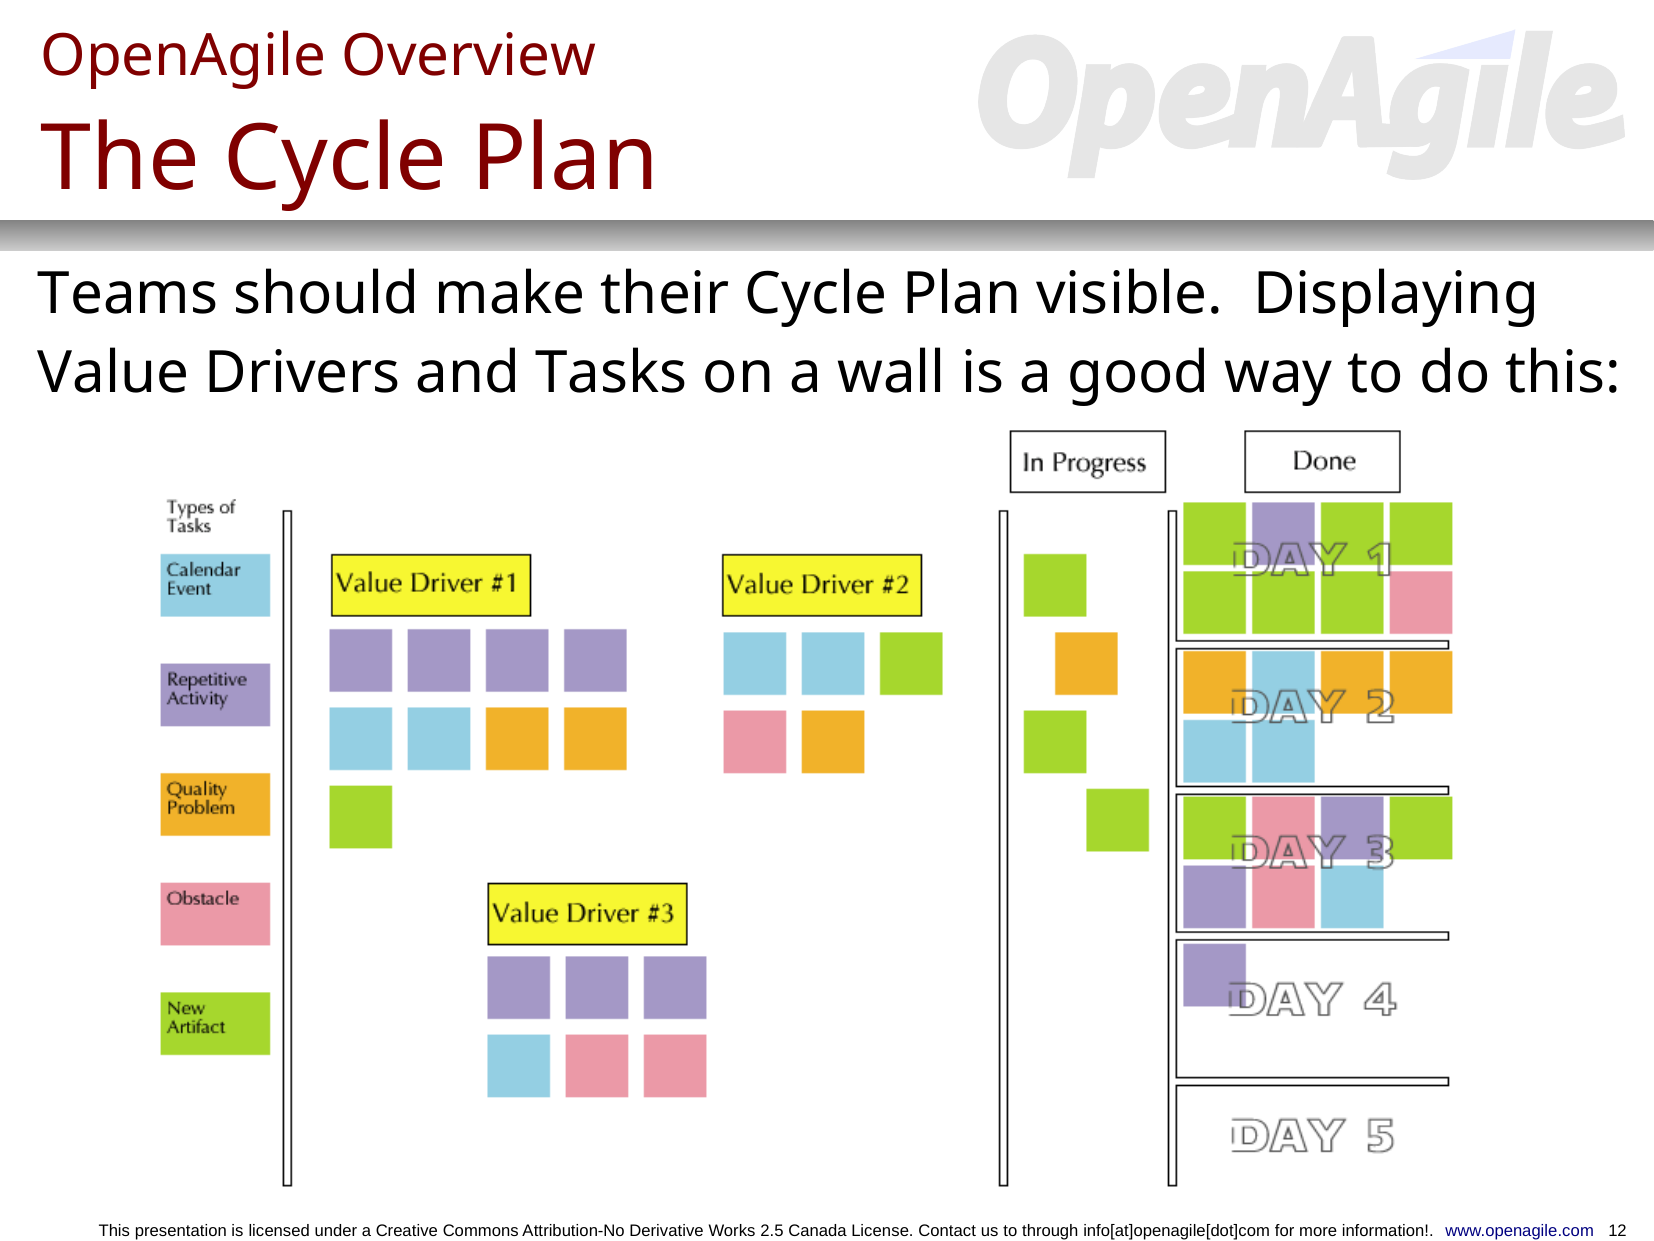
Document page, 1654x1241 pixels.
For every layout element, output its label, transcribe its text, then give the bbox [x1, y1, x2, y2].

title OpenAgile Overview The Cycle Plan [40, 8, 1654, 222]
picture [150, 415, 1462, 1193]
list Teams should make their Cycle Plan visible. Displaying Value Drivers and Tasks on a wall is a good way to do this: [37, 251, 1654, 1177]
